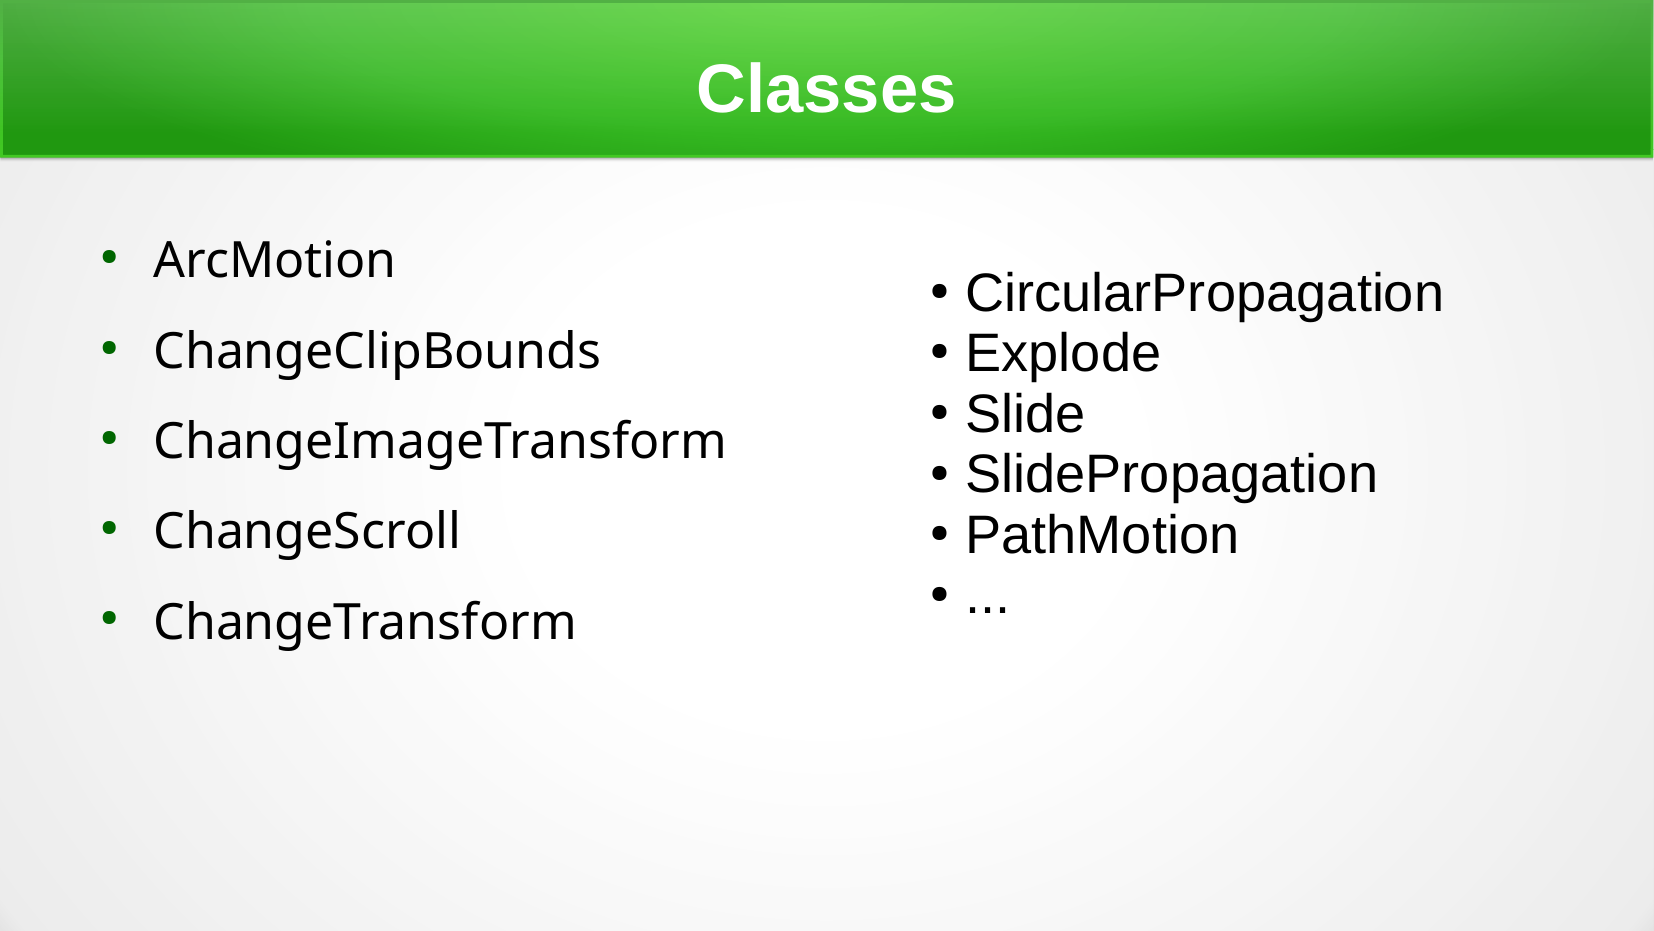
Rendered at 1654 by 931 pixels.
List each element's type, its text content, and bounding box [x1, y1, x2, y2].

list ArcMotion ChangeClipBounds ChangeImageTransform ChangeScroll ChangeTransform [82, 224, 751, 764]
text_box CircularPropagation Explode Slide SlidePropagation PathMotion ... [915, 255, 1546, 706]
title Classes [82, 35, 1571, 142]
